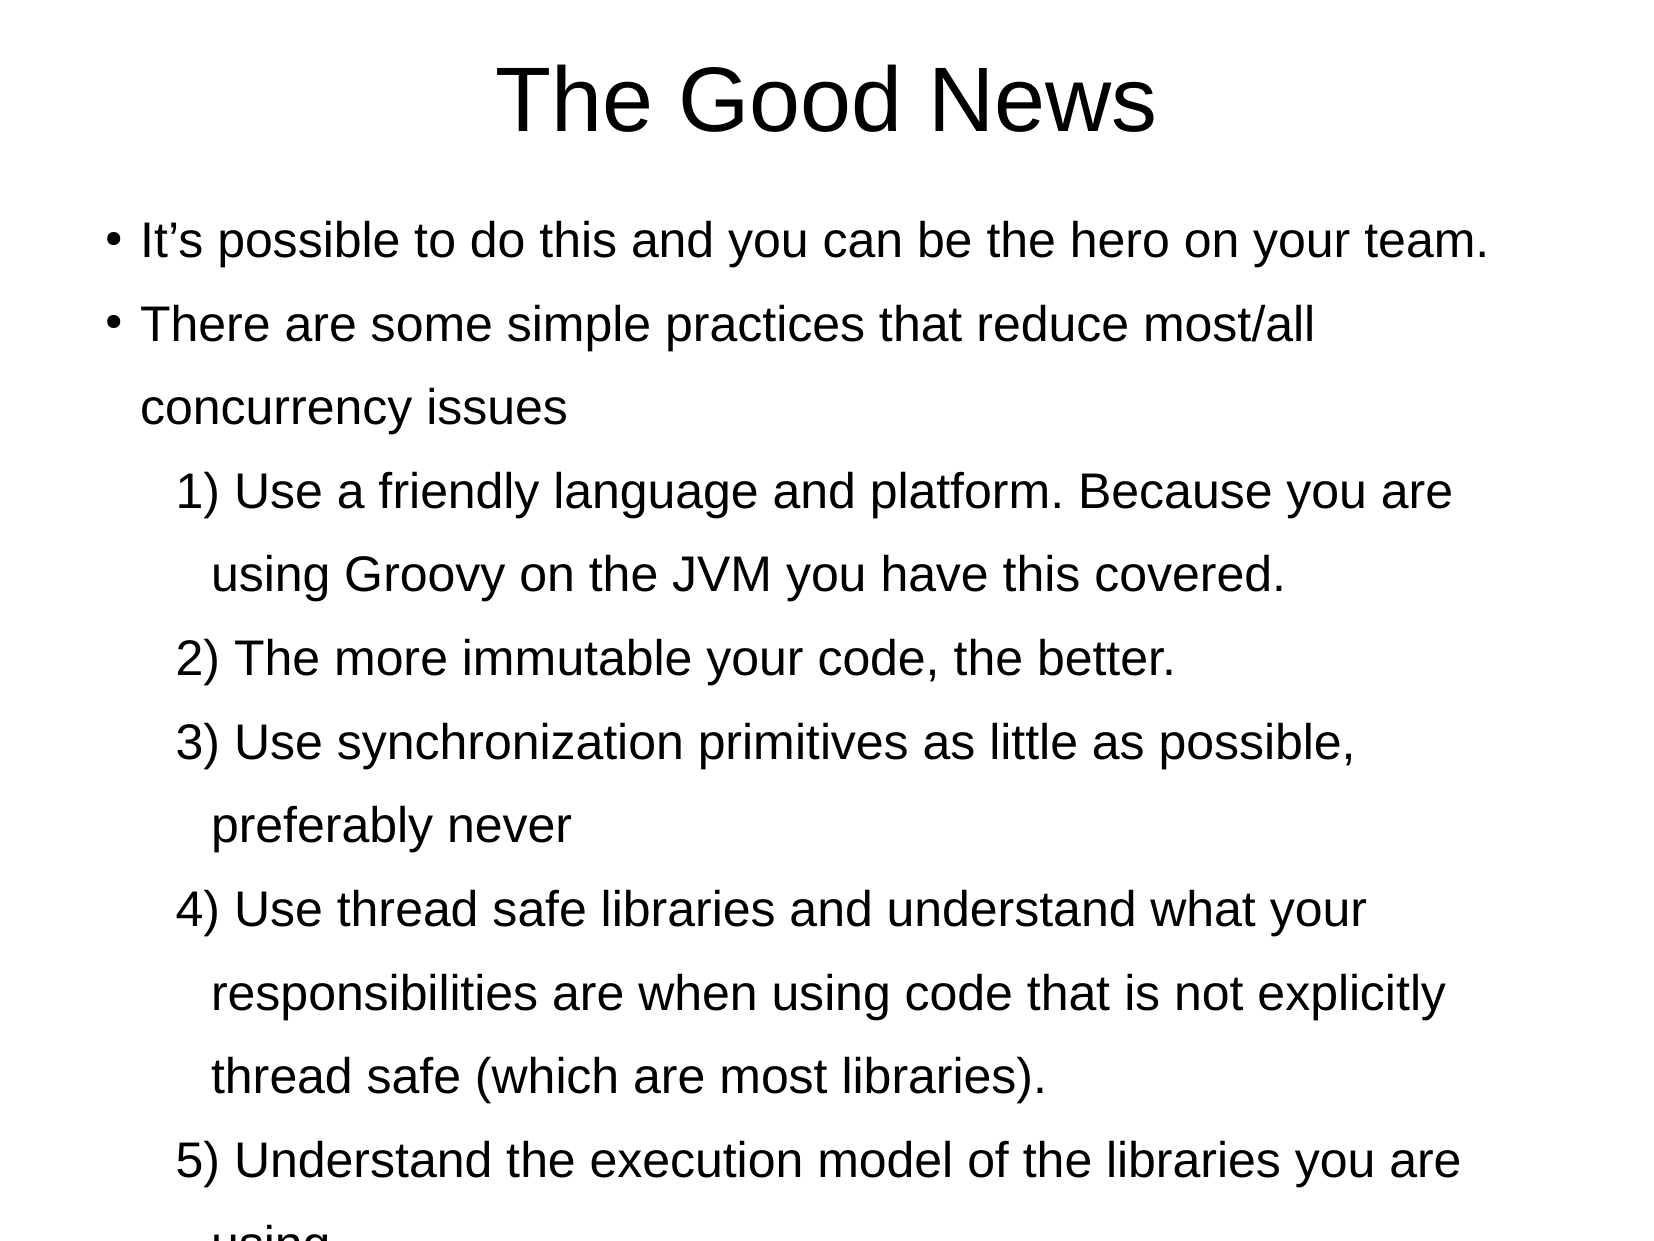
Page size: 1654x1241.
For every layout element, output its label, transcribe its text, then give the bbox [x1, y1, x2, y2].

text_box It’s possible to do this and you can be the hero on your team. There are some simple practices that reduce most/all concurrency issues Use a friendly language and platform. Because you are using Groovy on the JVM you have this covered. The more immutable your code, the better. Use synchronization primitives as little as possible, preferably never Use thread safe libraries and understand what your responsibilities are when using code that is not explicitly thread safe (which are most libraries). Understand the execution model of the libraries you are using. Match the execution model to the problem you are solving. For example I/O heavy code doesn’t play well with Java Streams. Fine grained computationally intensive code doesn’t play well with GPars actors. [90, 176, 1561, 1241]
title The Good News [82, 31, 1571, 168]
